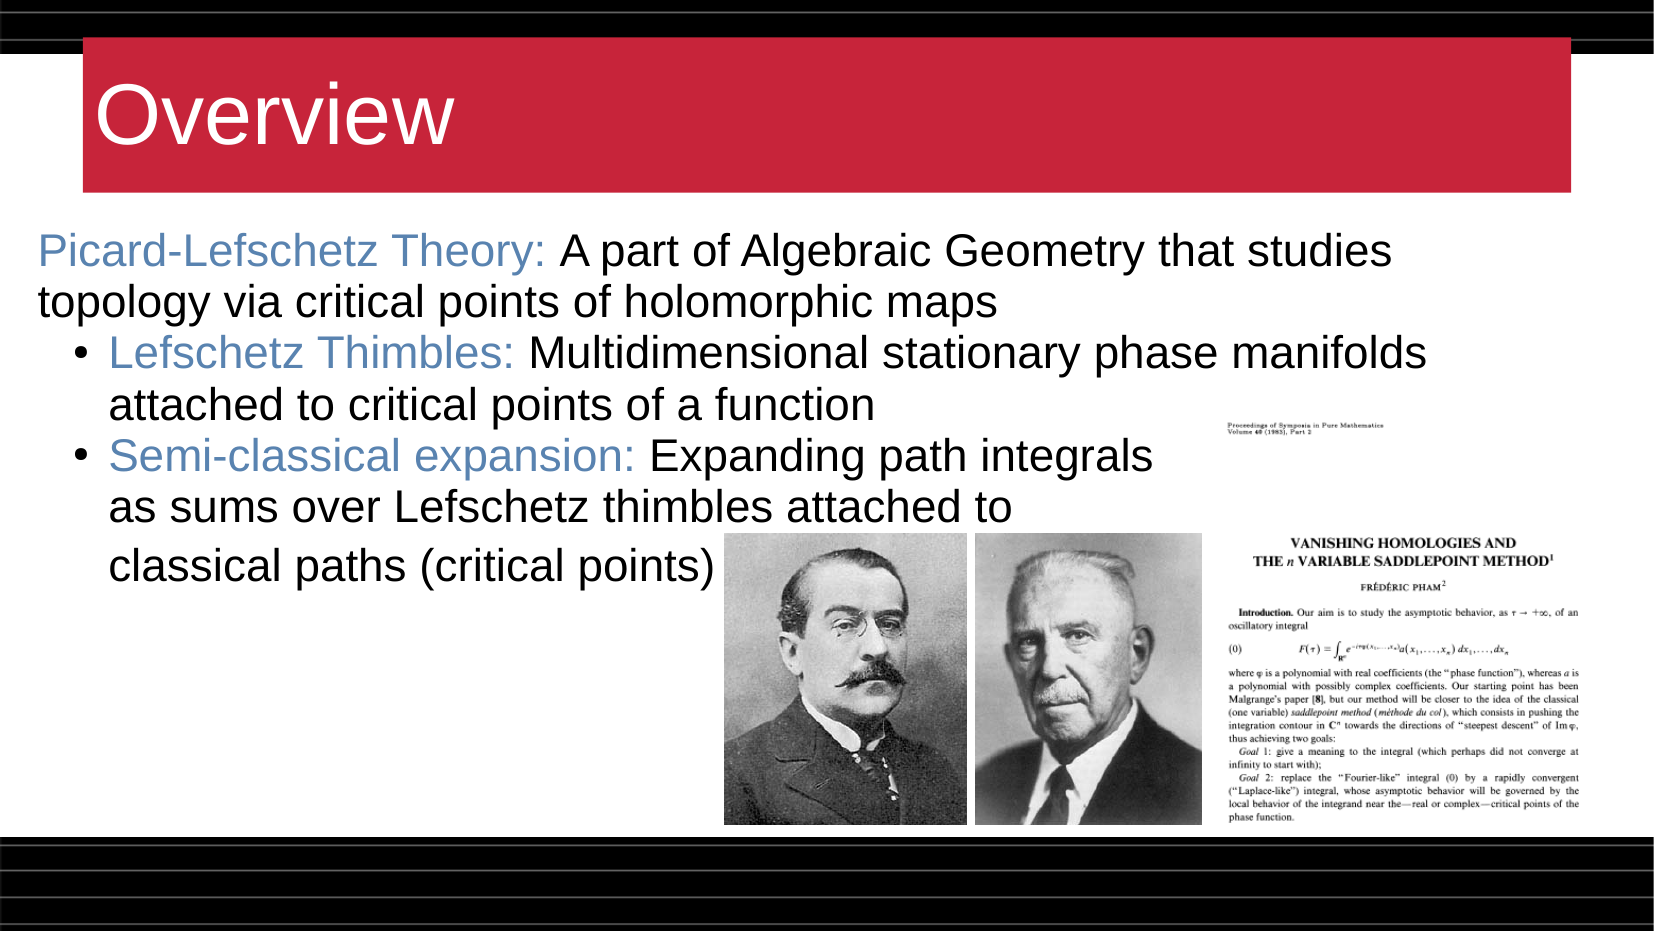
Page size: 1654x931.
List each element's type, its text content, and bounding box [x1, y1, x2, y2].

subtitle Picard-Lefschetz Theory: A part of Algebraic Geometry that studies topology via critical points of holomorphic maps Lefschetz Thimbles: Multidimensional stationary phase manifolds attached to critical points of a function Semi-classical expansion: Expanding path integrals as sums over Lefschetz thimbles attached to classical paths (critical points) [37, 225, 1526, 715]
title Overview [82, 37, 1572, 193]
picture [975, 412, 1596, 826]
picture [0, 0, 1654, 54]
picture [724, 533, 967, 826]
picture [0, 837, 1654, 931]
